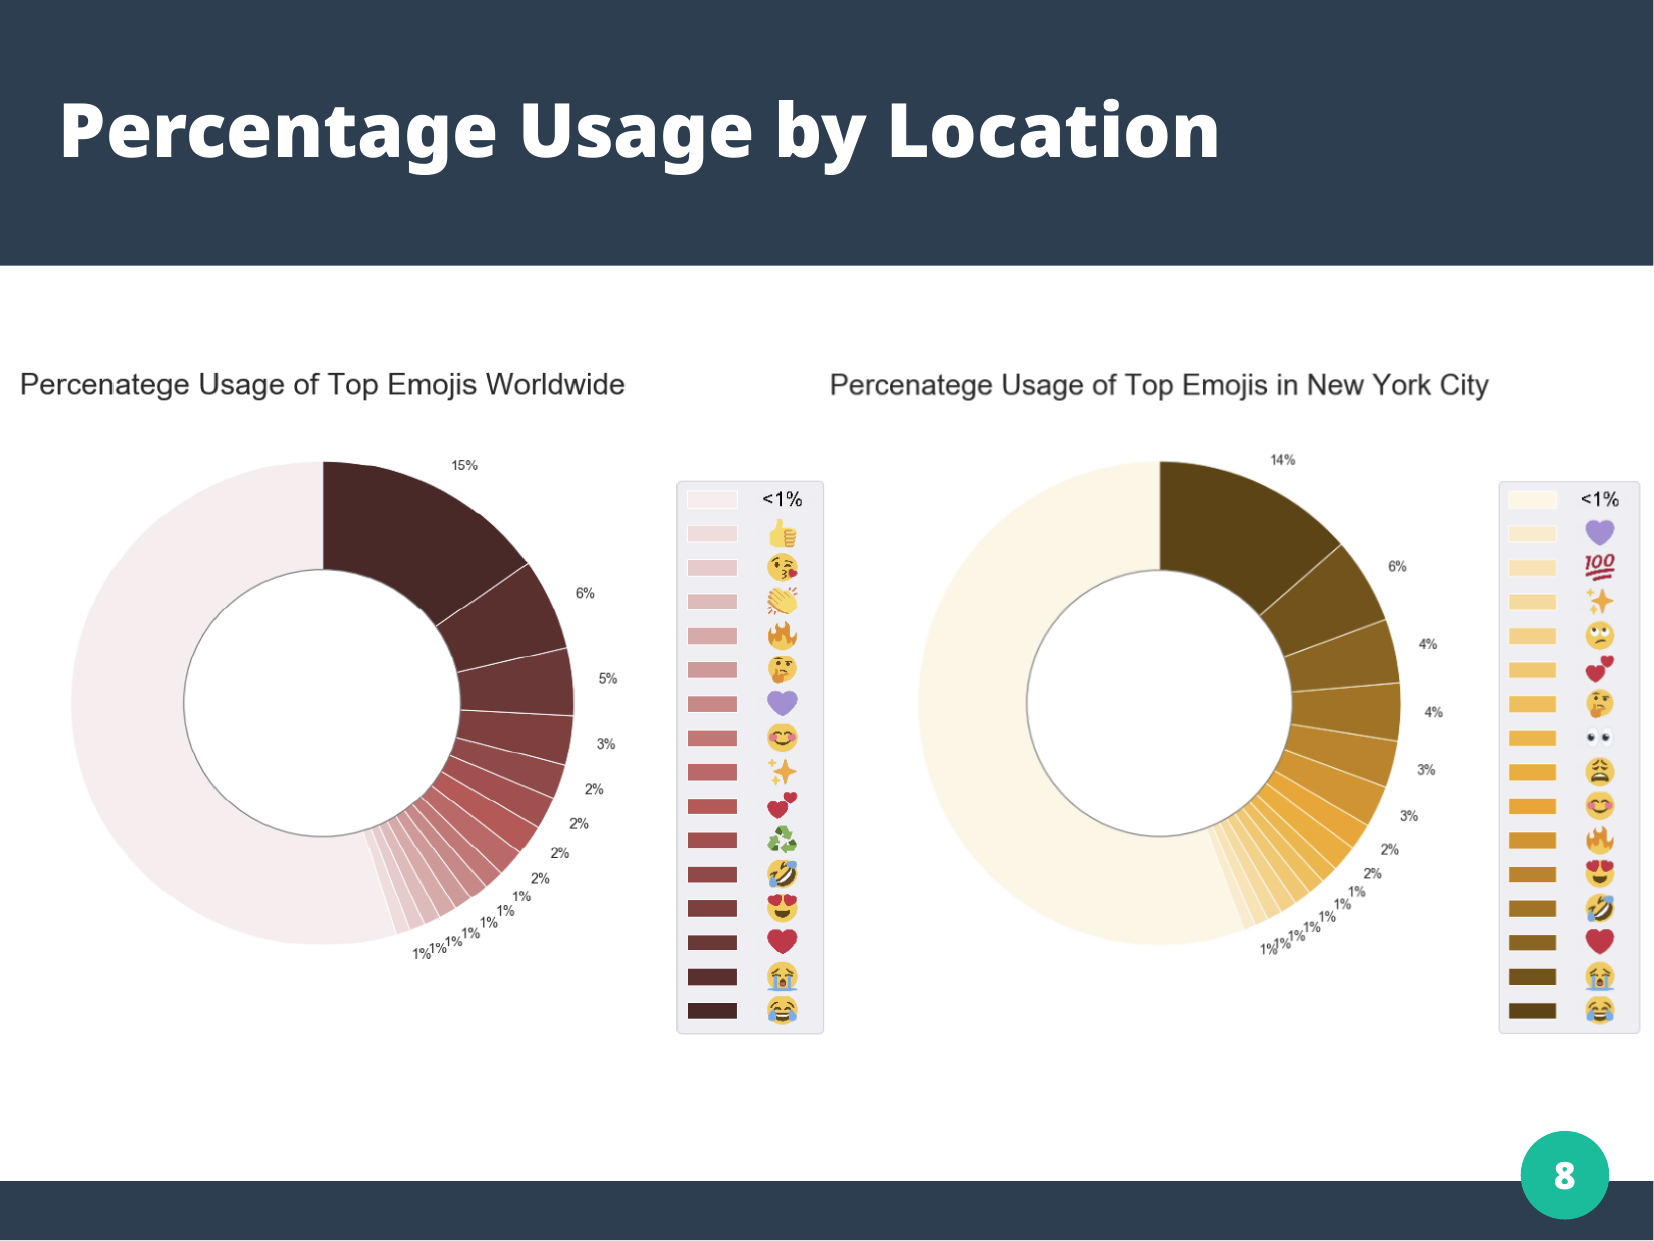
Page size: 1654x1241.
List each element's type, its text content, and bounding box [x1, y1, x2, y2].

picture [11, 370, 1646, 1039]
title Percentage Usage by Location [59, 49, 1595, 207]
